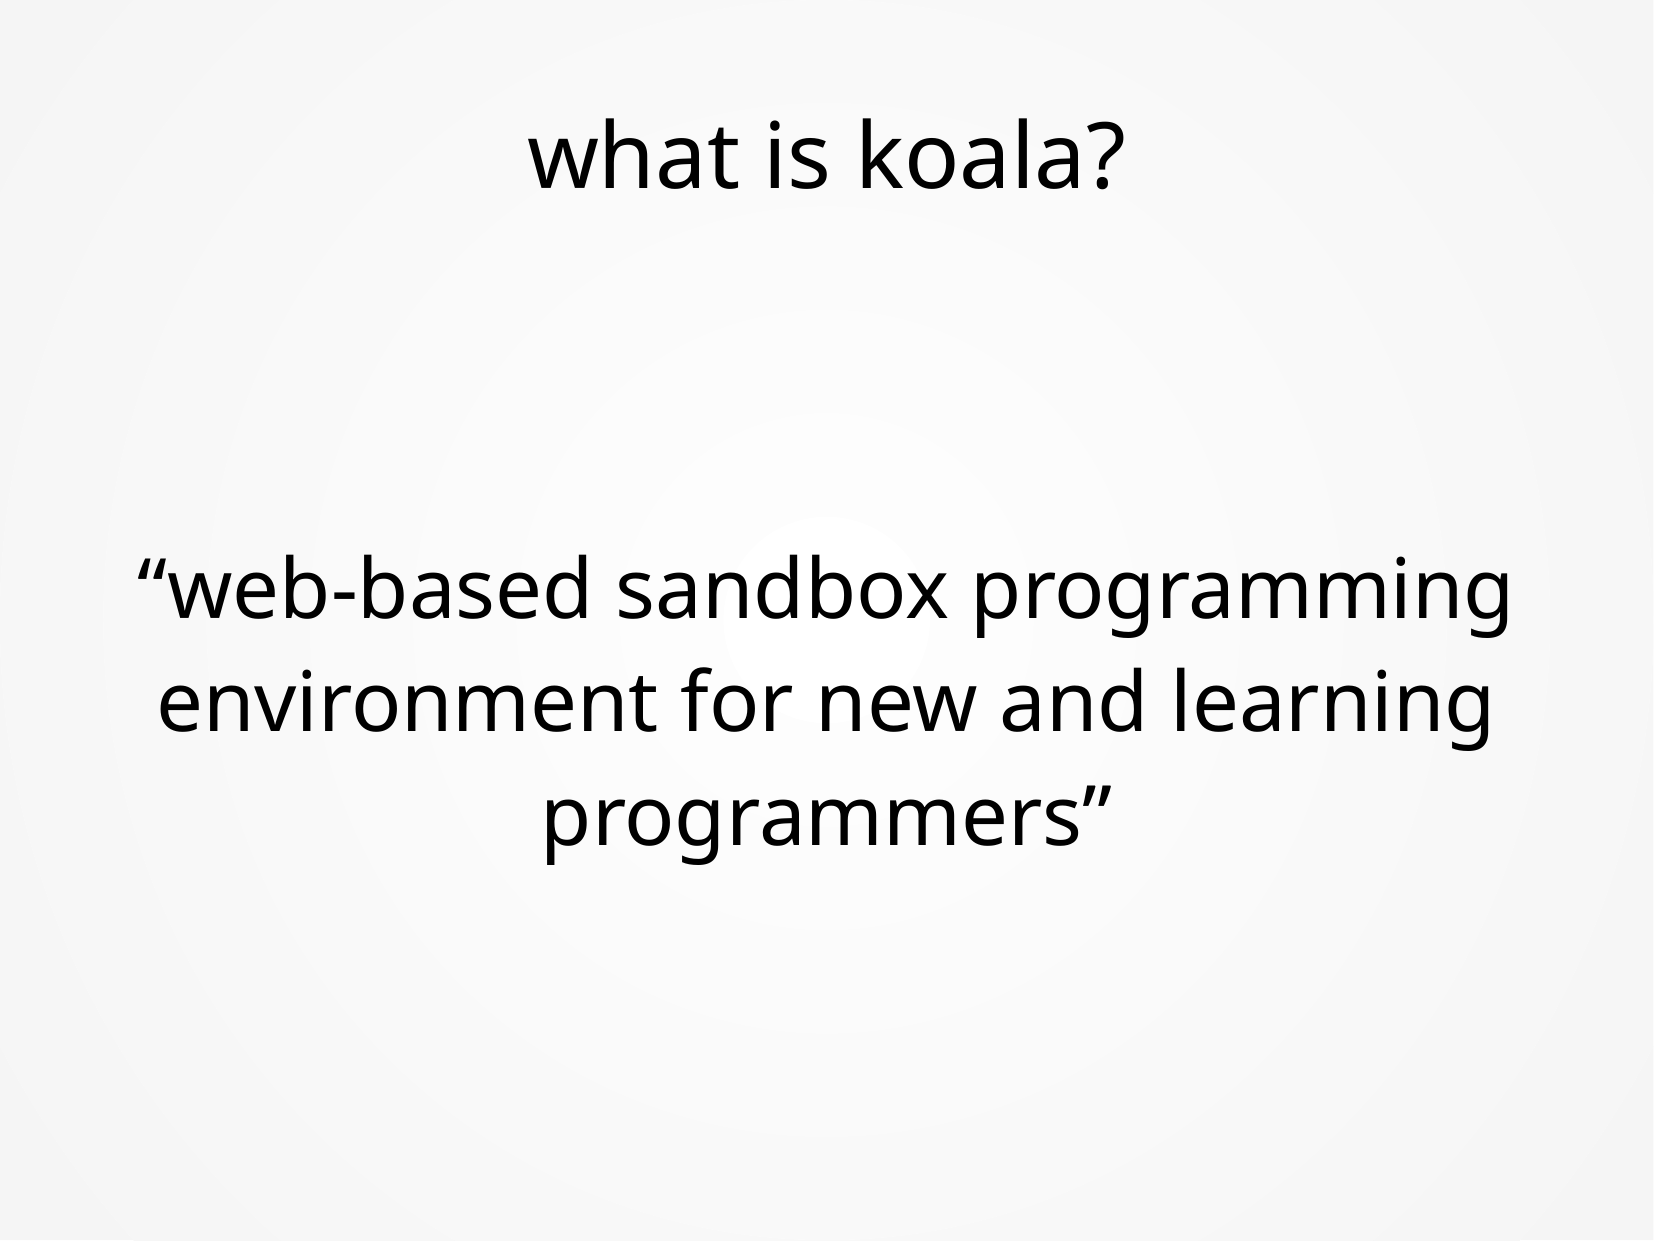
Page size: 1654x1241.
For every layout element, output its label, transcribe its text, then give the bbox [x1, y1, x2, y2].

subtitle “web-based sandbox programming environment for new and learning programmers” [82, 290, 1571, 1109]
title what is koala? [82, 56, 1571, 250]
